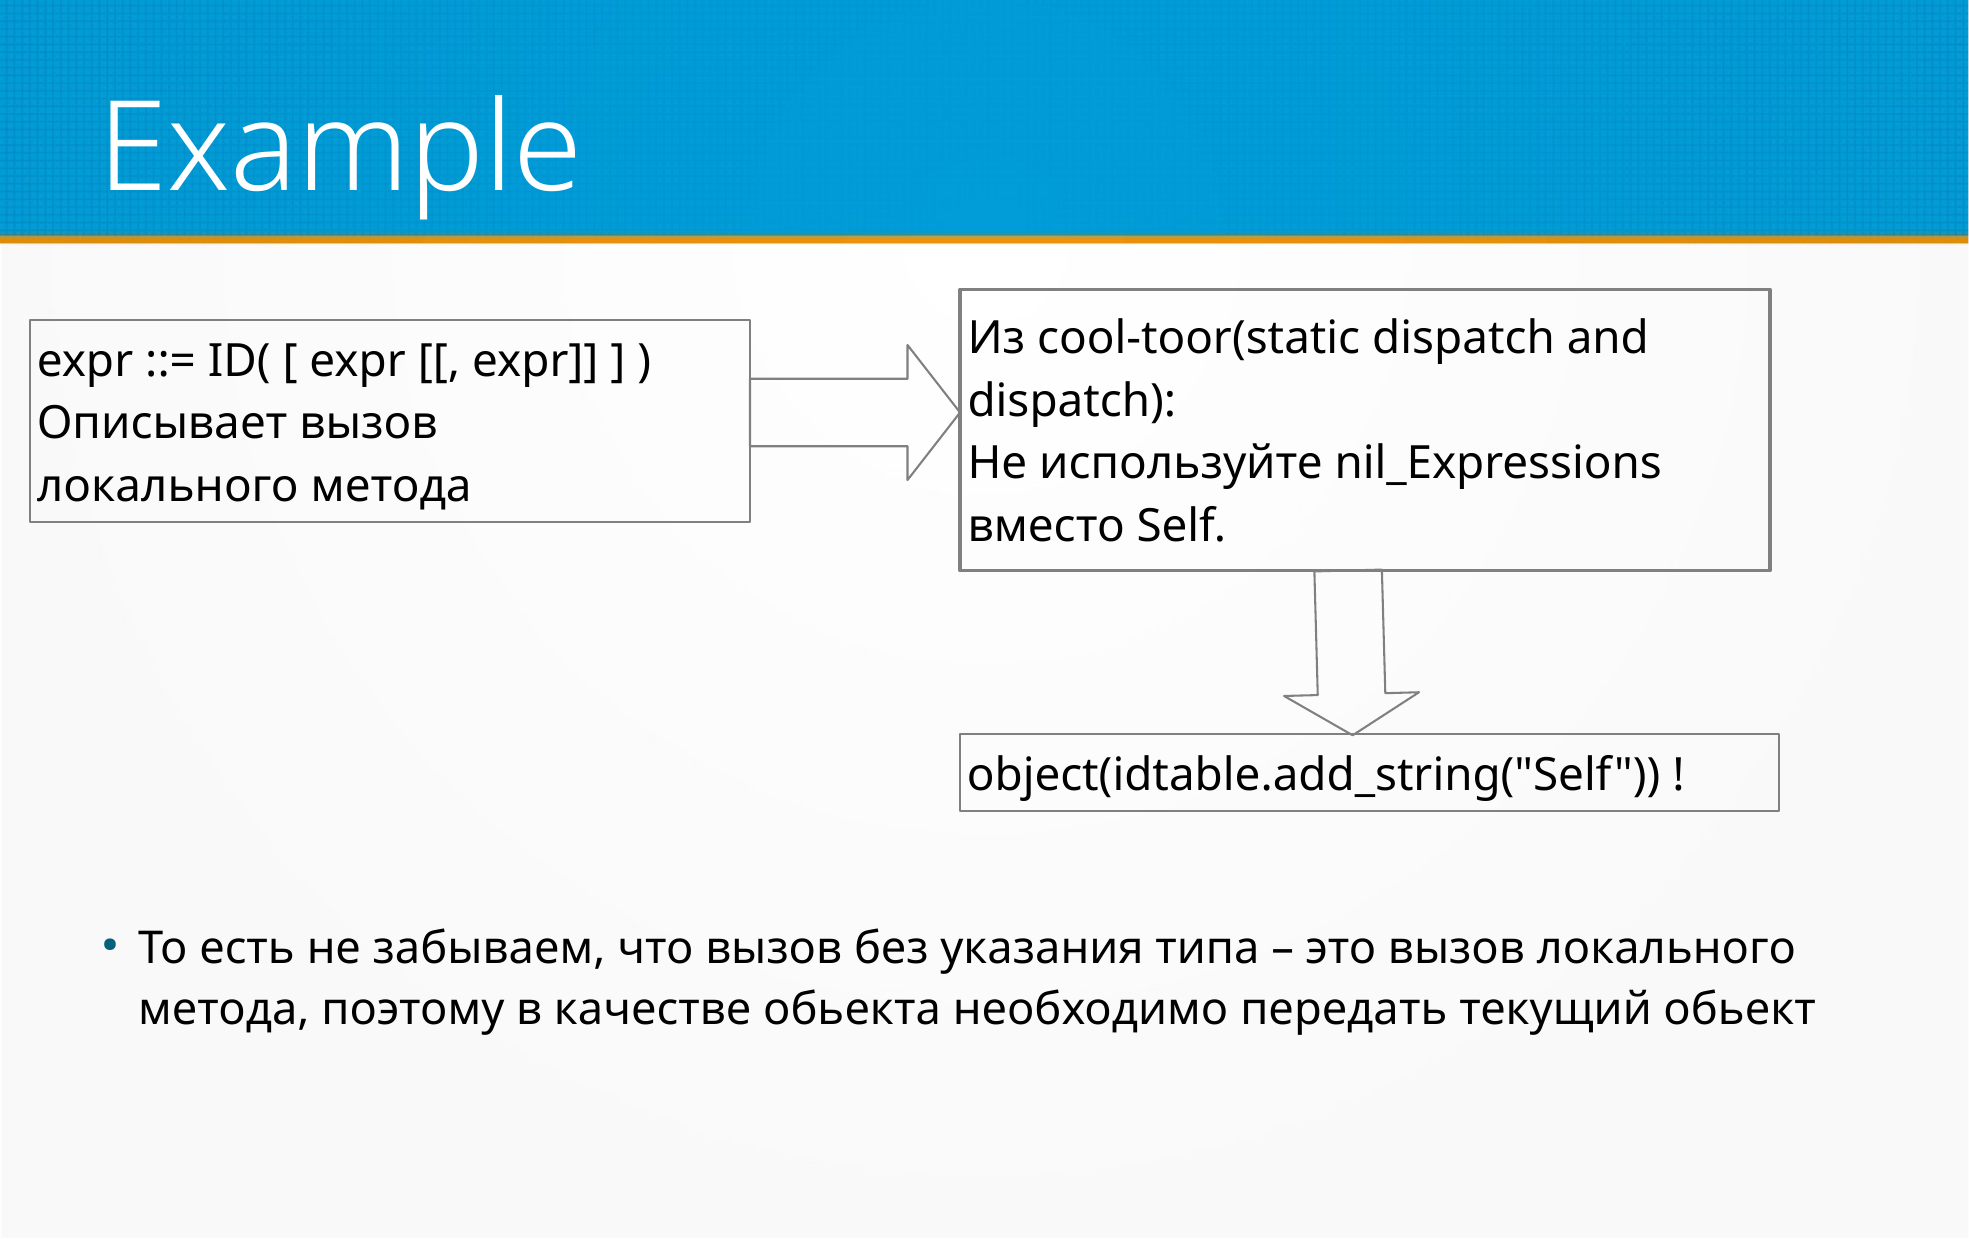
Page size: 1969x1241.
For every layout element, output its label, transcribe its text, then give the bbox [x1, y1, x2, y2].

picture [0, 233, 1969, 1241]
list То есть не забываем, что вызов без указания типа – это вызов локального метода, поэтому в качестве обьекта необходимо передать текущий обьект [90, 915, 1861, 1081]
title Example [98, 19, 1870, 227]
text_box Из cool-toor(static dispatch and dispatch): Не используйте nil_Expressions вместо Self. [960, 289, 1771, 571]
text_box expr ::= ID( [ expr [[, expr]] ] ) Описывает вызов локального метода [30, 320, 751, 513]
text_box object(idtable.add_string("Self")) ! [960, 735, 1780, 811]
